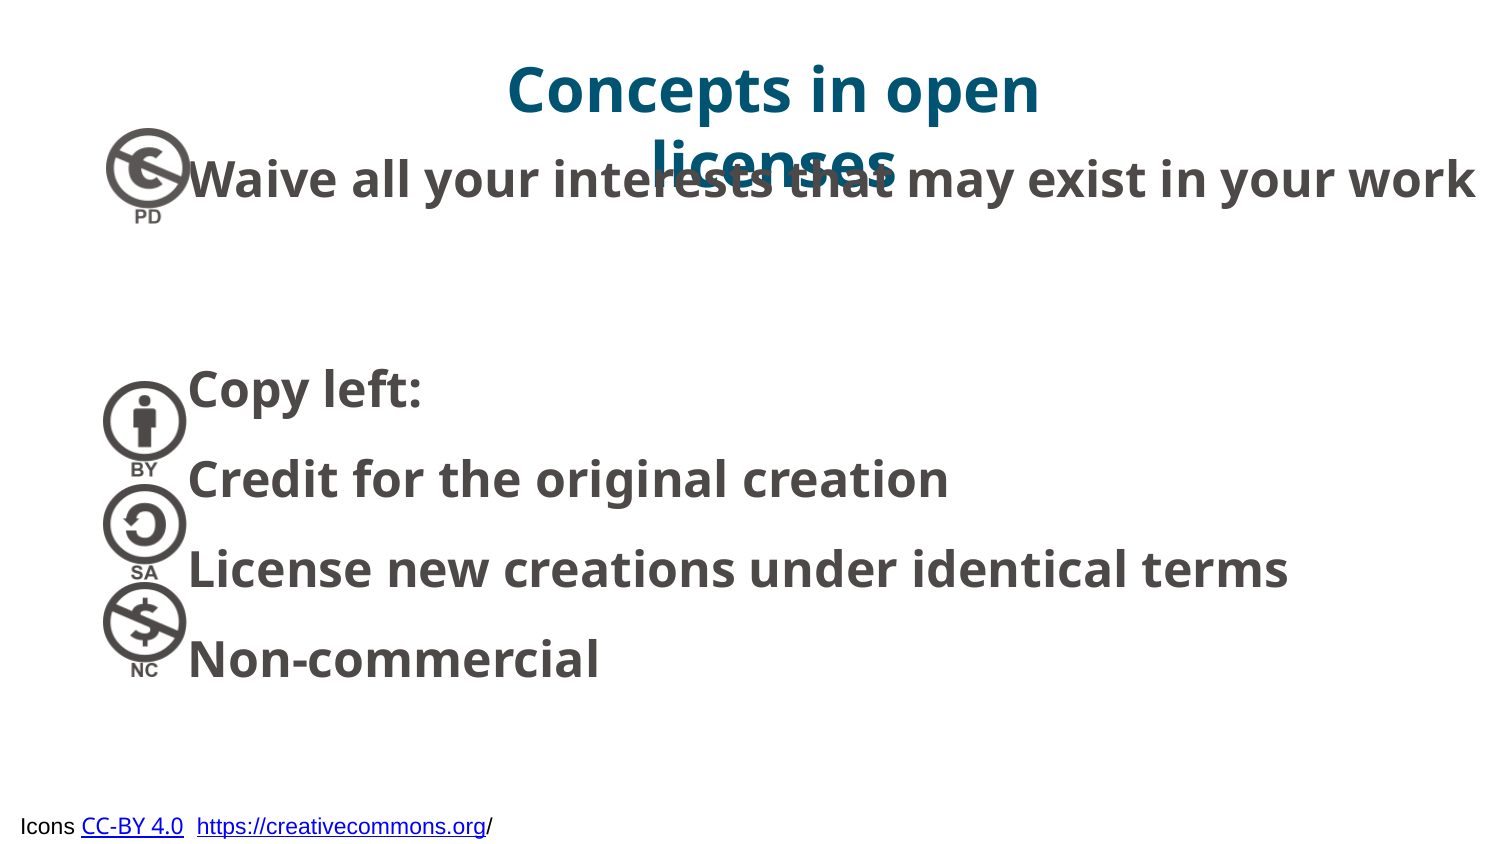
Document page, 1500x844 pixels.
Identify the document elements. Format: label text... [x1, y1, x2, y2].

picture [103, 582, 187, 678]
text_box Waive all your interests that may exist in your work Copy left: Credit for the original creation License new creations under identical terms Non-commercial [176, 141, 1500, 818]
text_box Icons CC-BY 4.0 https://creativecommons.org/ [8, 806, 800, 844]
picture [106, 128, 191, 224]
text_box Concepts in open licenses [395, 44, 1153, 141]
picture [103, 381, 187, 477]
picture [103, 484, 187, 580]
